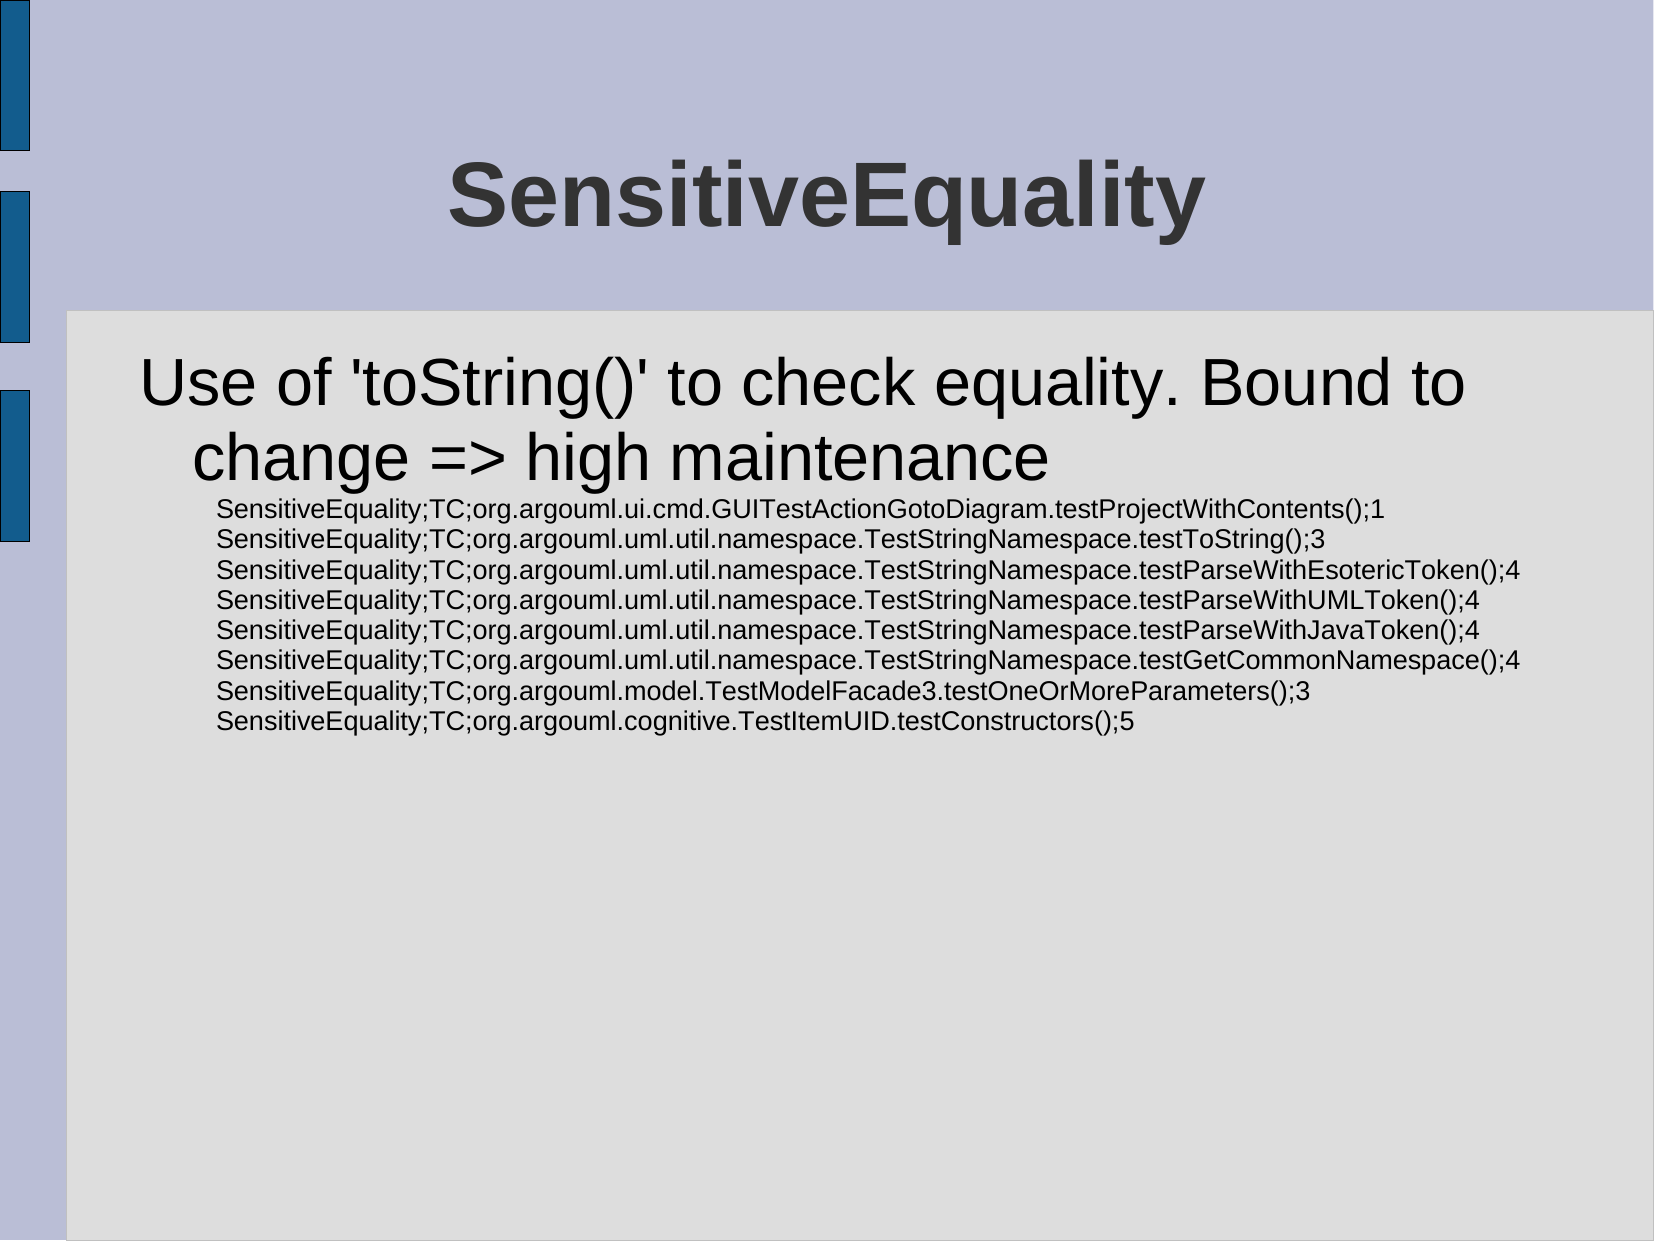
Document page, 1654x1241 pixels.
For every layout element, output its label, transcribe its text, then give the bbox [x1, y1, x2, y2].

title SensitiveEquality [121, 98, 1534, 291]
list Use of 'toString()' to check equality. Bound to change => high maintenance SensitiveEquality;TC;org.argouml.ui.cmd.GUITestActionGotoDiagram.testProjectWithContents();1 SensitiveEquality;TC;org.argouml.uml.util.namespace.TestStringNamespace.testToString();3 SensitiveEquality;TC;org.argouml.uml.util.namespace.TestStringNamespace.testParseWithEsotericToken();4 SensitiveEquality;TC;org.argouml.uml.util.namespace.TestStringNamespace.testParseWithUMLToken();4 SensitiveEquality;TC;org.argouml.uml.util.namespace.TestStringNamespace.testParseWithJavaToken();4 SensitiveEquality;TC;org.argouml.uml.util.namespace.TestStringNamespace.testGetCommonNamespace();4 SensitiveEquality;TC;org.argouml.model.TestModelFacade3.testOneOrMoreParameters();3 SensitiveEquality;TC;org.argouml.cognitive.TestItemUID.testConstructors();5 [121, 344, 1534, 1112]
